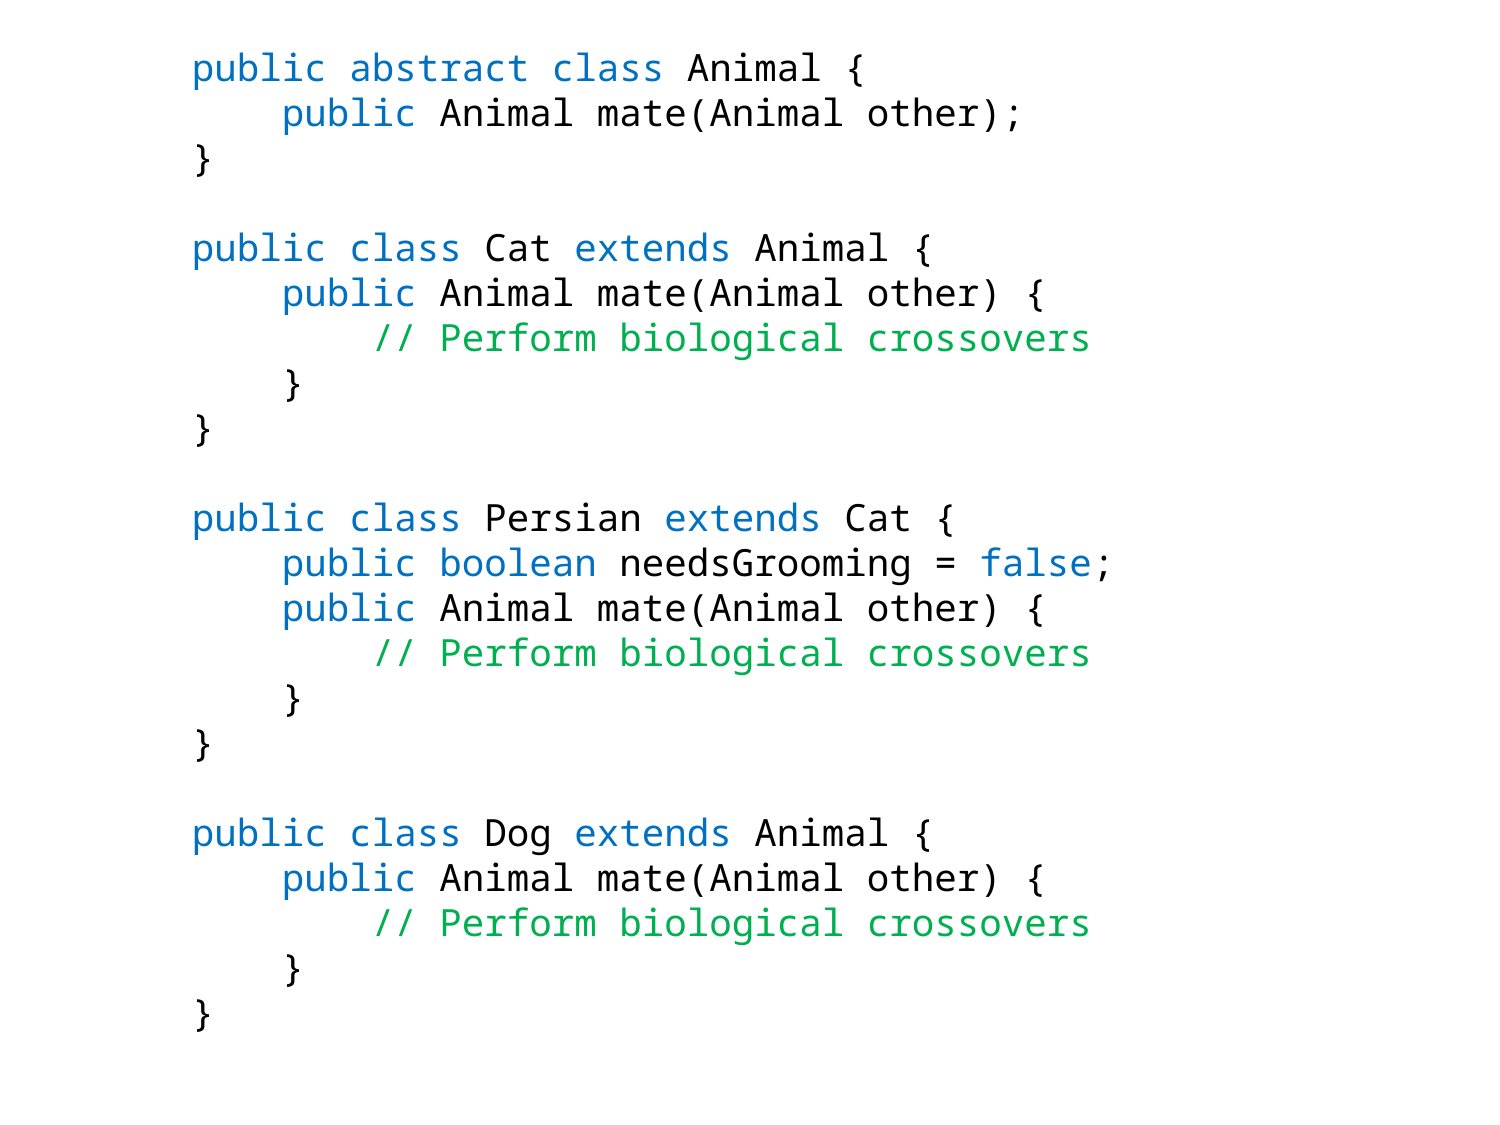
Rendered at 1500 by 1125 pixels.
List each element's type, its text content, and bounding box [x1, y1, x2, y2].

text_box public abstract class Animal { public Animal mate(Animal other); } public class Cat extends Animal { public Animal mate(Animal other) { // Perform biological crossovers } } public class Persian extends Cat { public boolean needsGrooming = false; public Animal mate(Animal other) { // Perform biological crossovers } } public class Dog extends Animal { public Animal mate(Animal other) { // Perform biological crossovers } } [177, 36, 1217, 1088]
